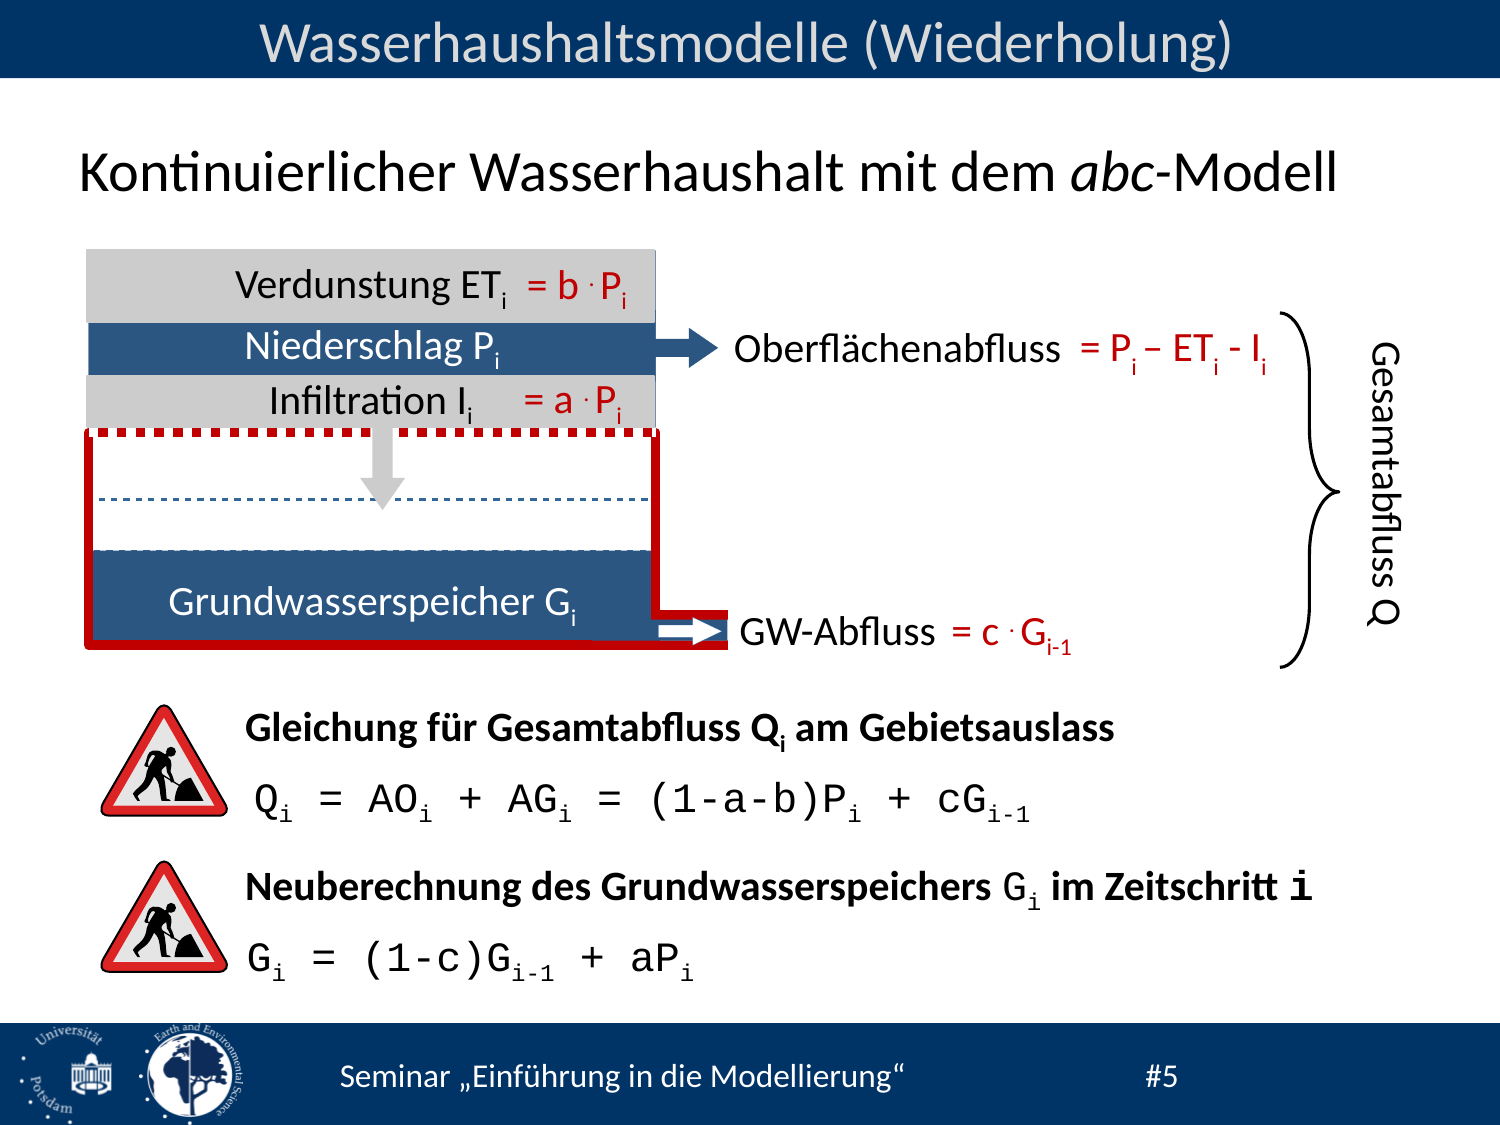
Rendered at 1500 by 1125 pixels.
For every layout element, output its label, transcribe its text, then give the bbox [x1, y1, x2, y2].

text_box = a . Pi [508, 364, 686, 437]
text_box Kontinuierlicher Wasserhaushalt mit dem abc-Modell [64, 125, 1412, 211]
text_box = b . Pi [512, 250, 690, 322]
text_box = Pi – ETi - Ii [1287, 312, 1420, 388]
text_box = c . Gi-1 [936, 596, 1114, 668]
text_box Gleichung für Gesamtabfluss Qi am Gebietsauslass [230, 692, 1365, 765]
picture [83, 248, 1105, 662]
picture [139, 1023, 243, 1125]
text_box = Pi – ETi - Ii [1064, 312, 1307, 388]
text_box Qi = AOi + AGi = (1-a-b)Pi + cGi-1 [238, 763, 1397, 836]
text_box Wasserhaushaltsmodelle (Wiederholung) [0, 0, 1495, 75]
picture [100, 704, 231, 820]
text_box Neuberechnung des Grundwasserspeichers Gi im Zeitschritt i [230, 851, 1365, 922]
picture [100, 860, 231, 976]
text_box Gi = (1-c)Gi-1 + aPi [231, 922, 1378, 994]
text_box Gesamtabfluss Q [1356, 326, 1422, 695]
